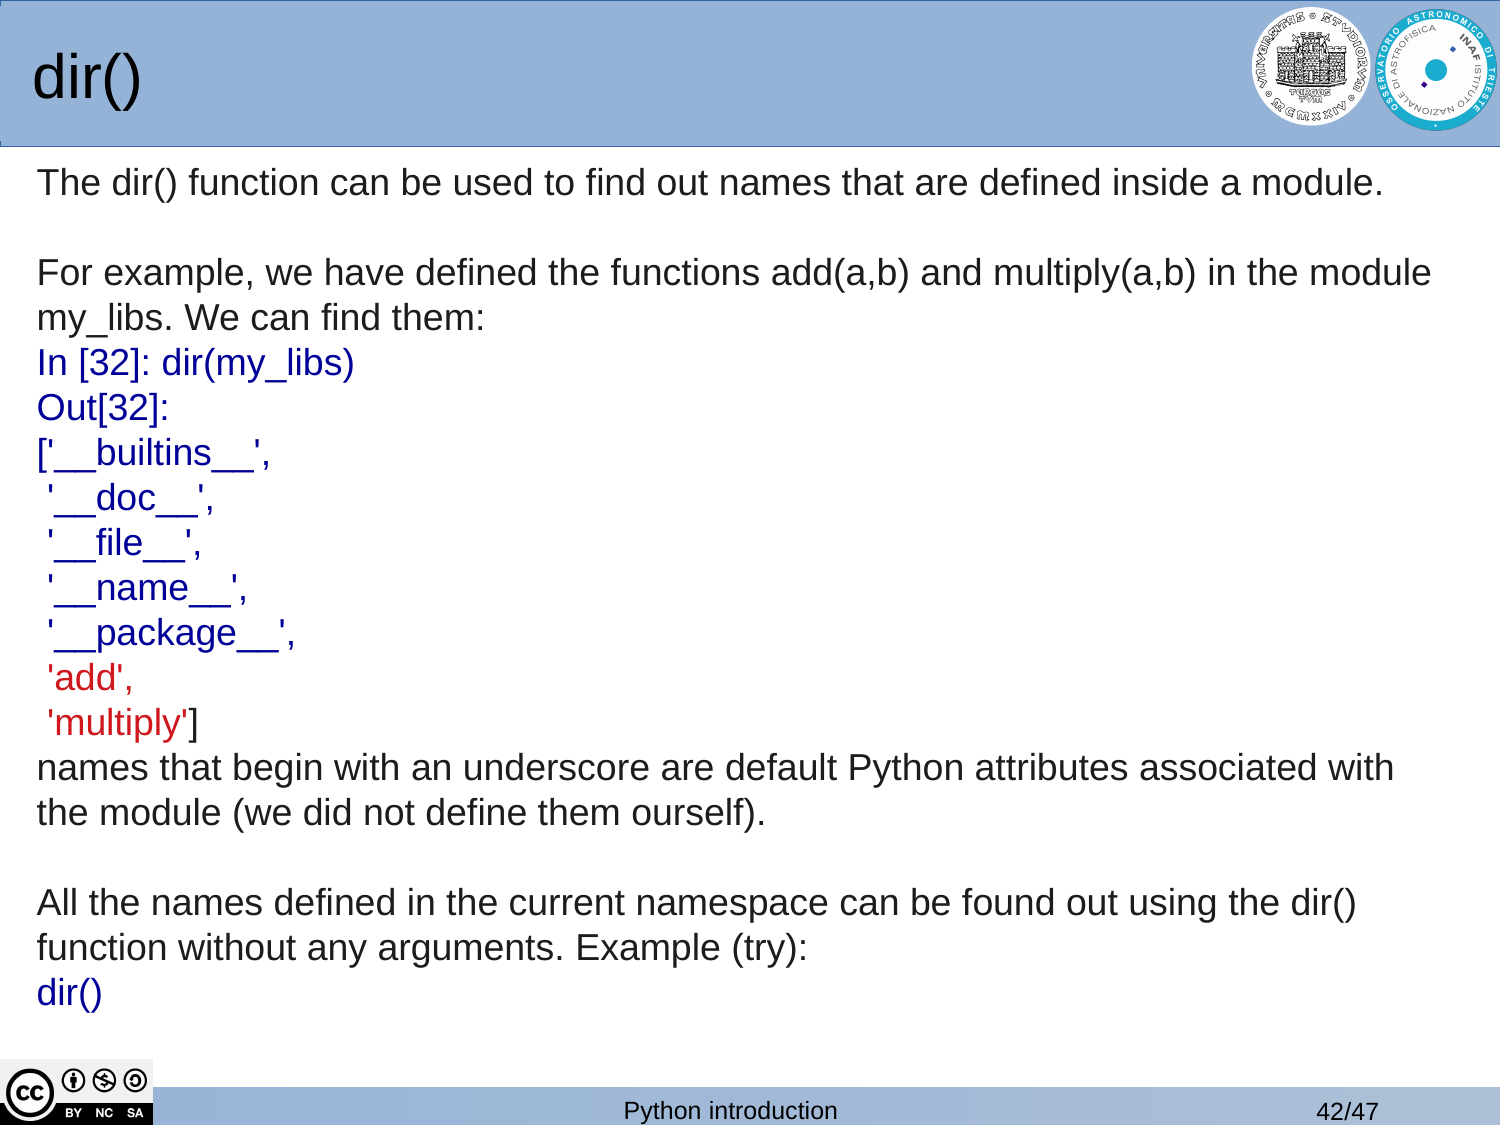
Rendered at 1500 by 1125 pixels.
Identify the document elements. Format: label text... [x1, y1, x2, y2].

list The dir() function can be used to find out names that are defined inside a module. For example, we have defined the functions add(a,b) and multiply(a,b) in the module my_libs. We can find them: In [32]: dir(my_libs) Out[32]: ['__builtins__', '__doc__', '__file__', '__name__', '__package__', 'add', 'multiply'] names that begin with an underscore are default Python attributes associated with the module (we did not define them ourself). All the names defined in the current namespace can be found out using the dir() function without any arguments. Example (try): dir() [21, 150, 1455, 1087]
picture [0, 1059, 153, 1125]
picture [1252, 0, 1500, 156]
text_box dir() [0, 5, 1243, 141]
